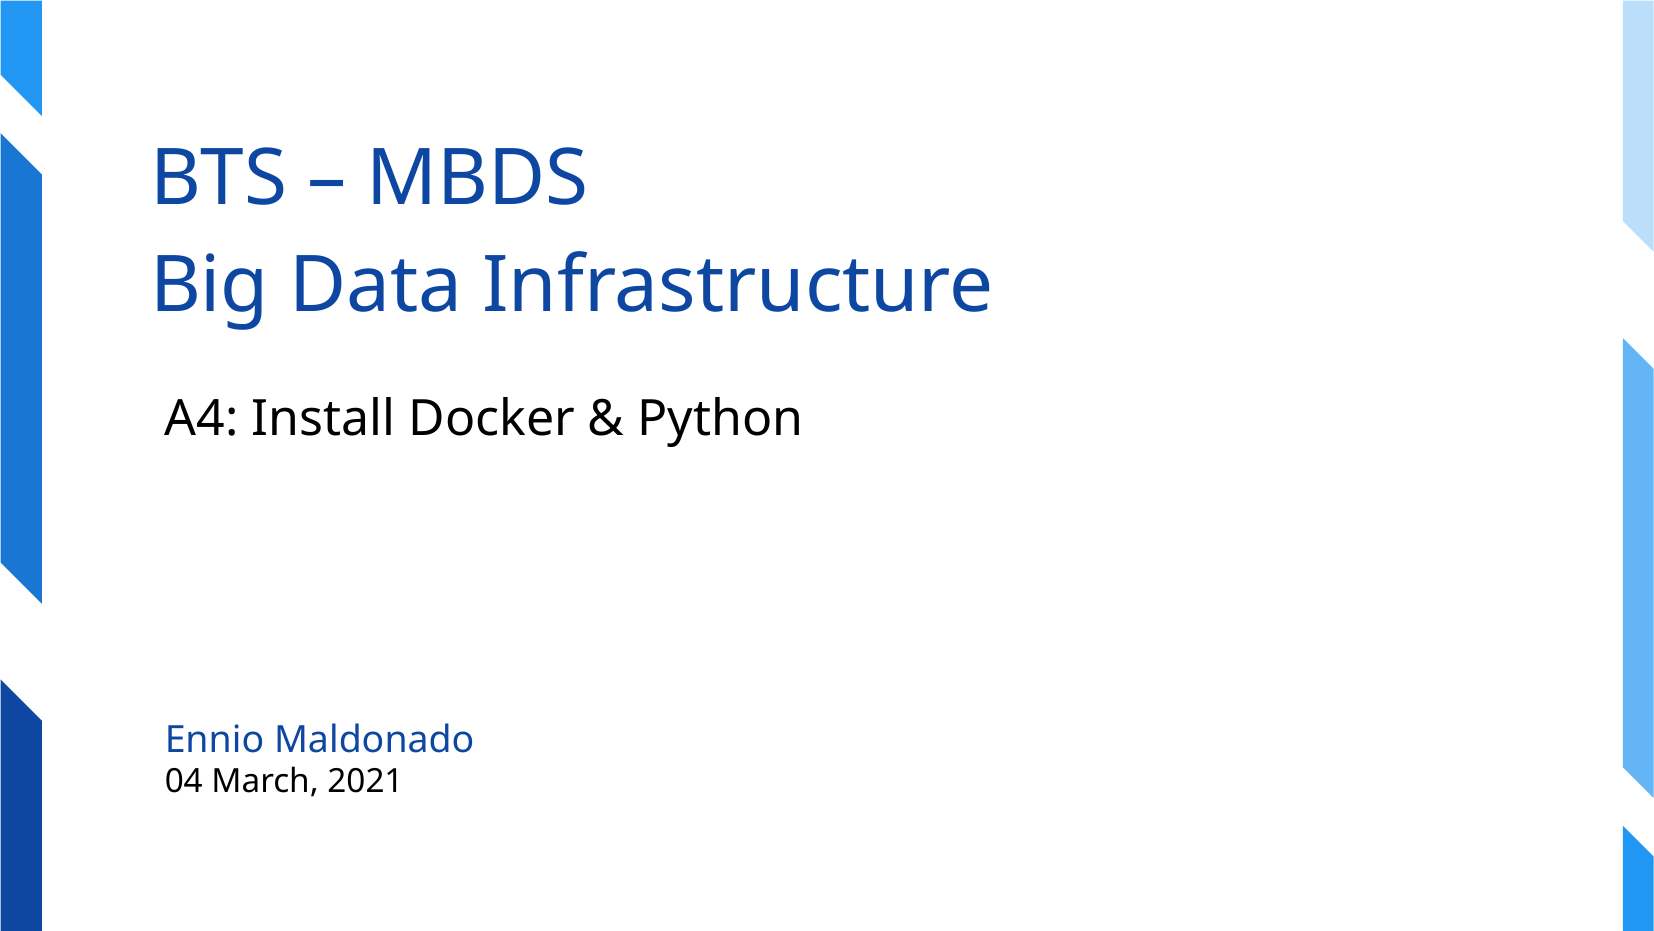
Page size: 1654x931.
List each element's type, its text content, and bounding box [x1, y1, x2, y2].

text_box A4: Install Docker & Python [150, 375, 975, 453]
title BTS – MBDS Big Data Infrastructure [150, 136, 1501, 319]
text_box Ennio Maldonado [150, 705, 503, 768]
text_box 04 March, 2021 [150, 750, 487, 807]
